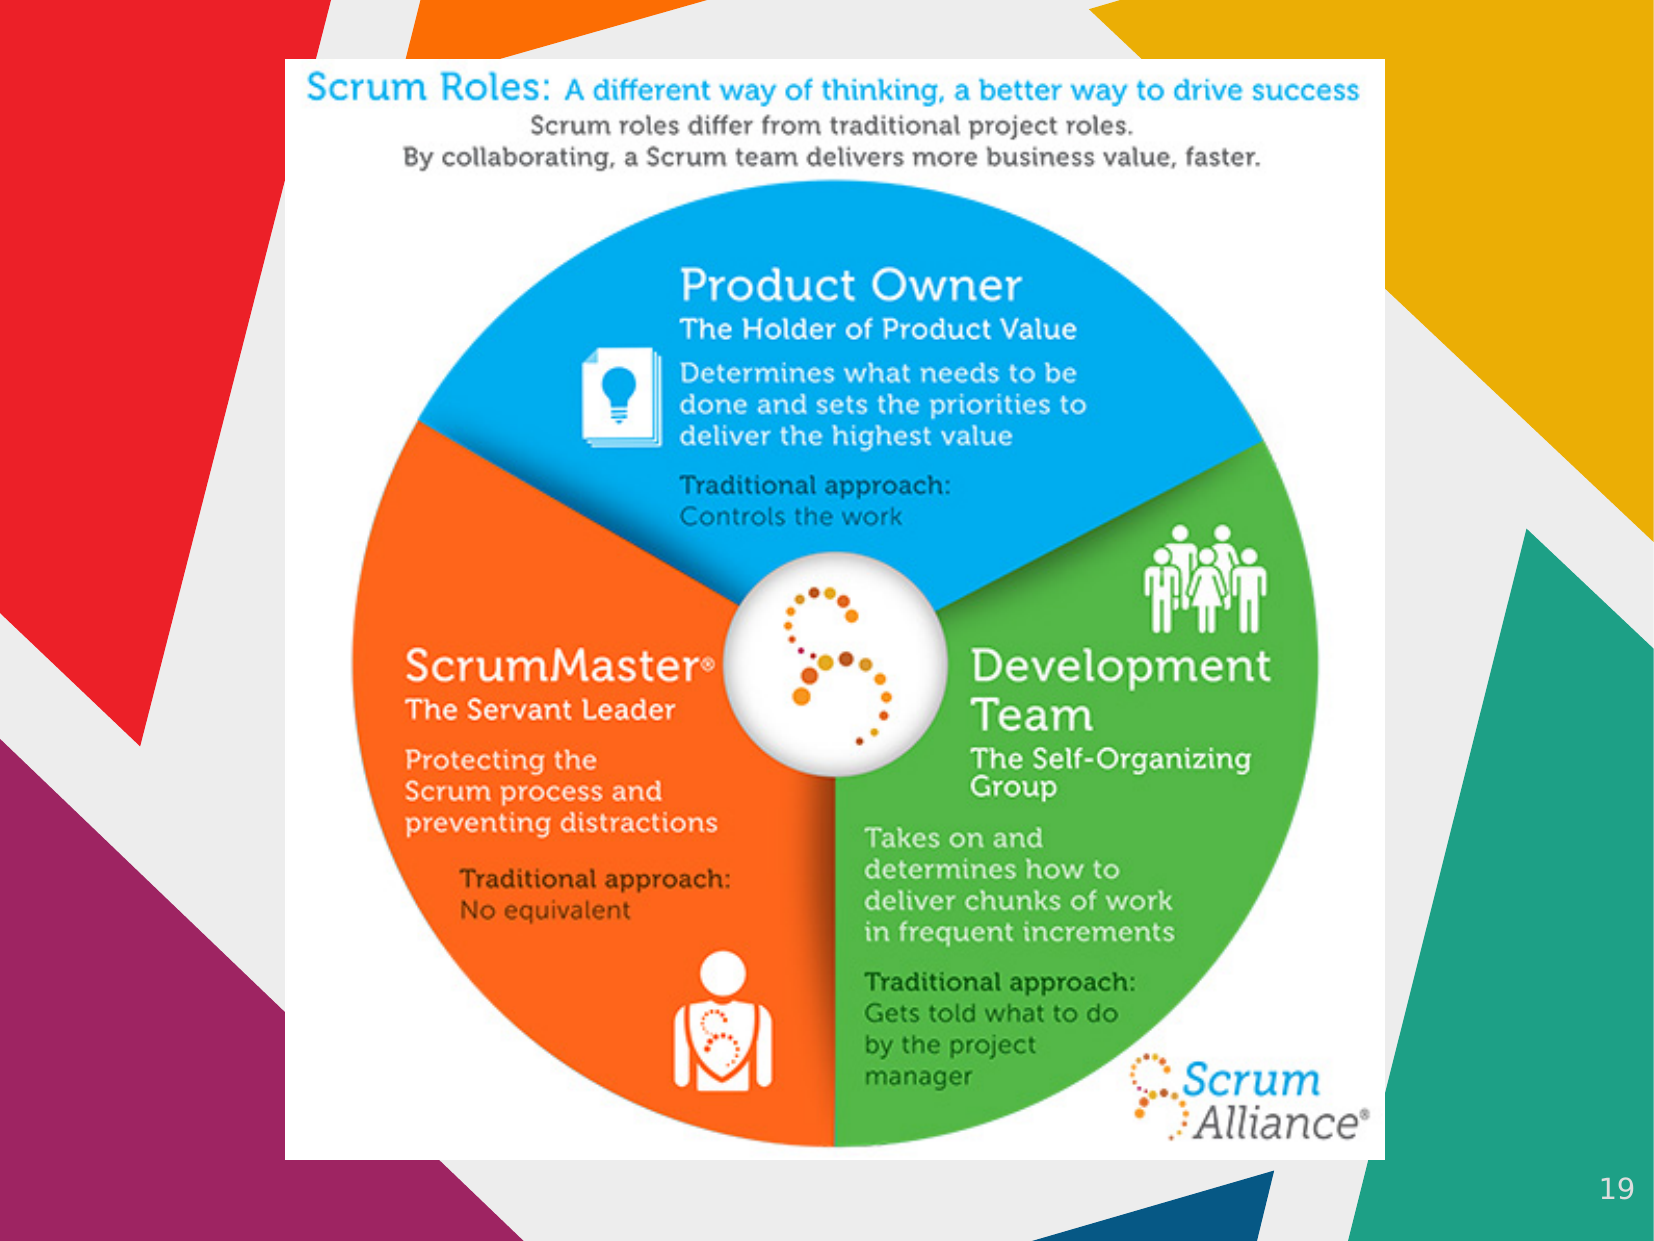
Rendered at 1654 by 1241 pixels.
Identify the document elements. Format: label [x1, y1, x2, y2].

picture [285, 59, 1385, 1160]
